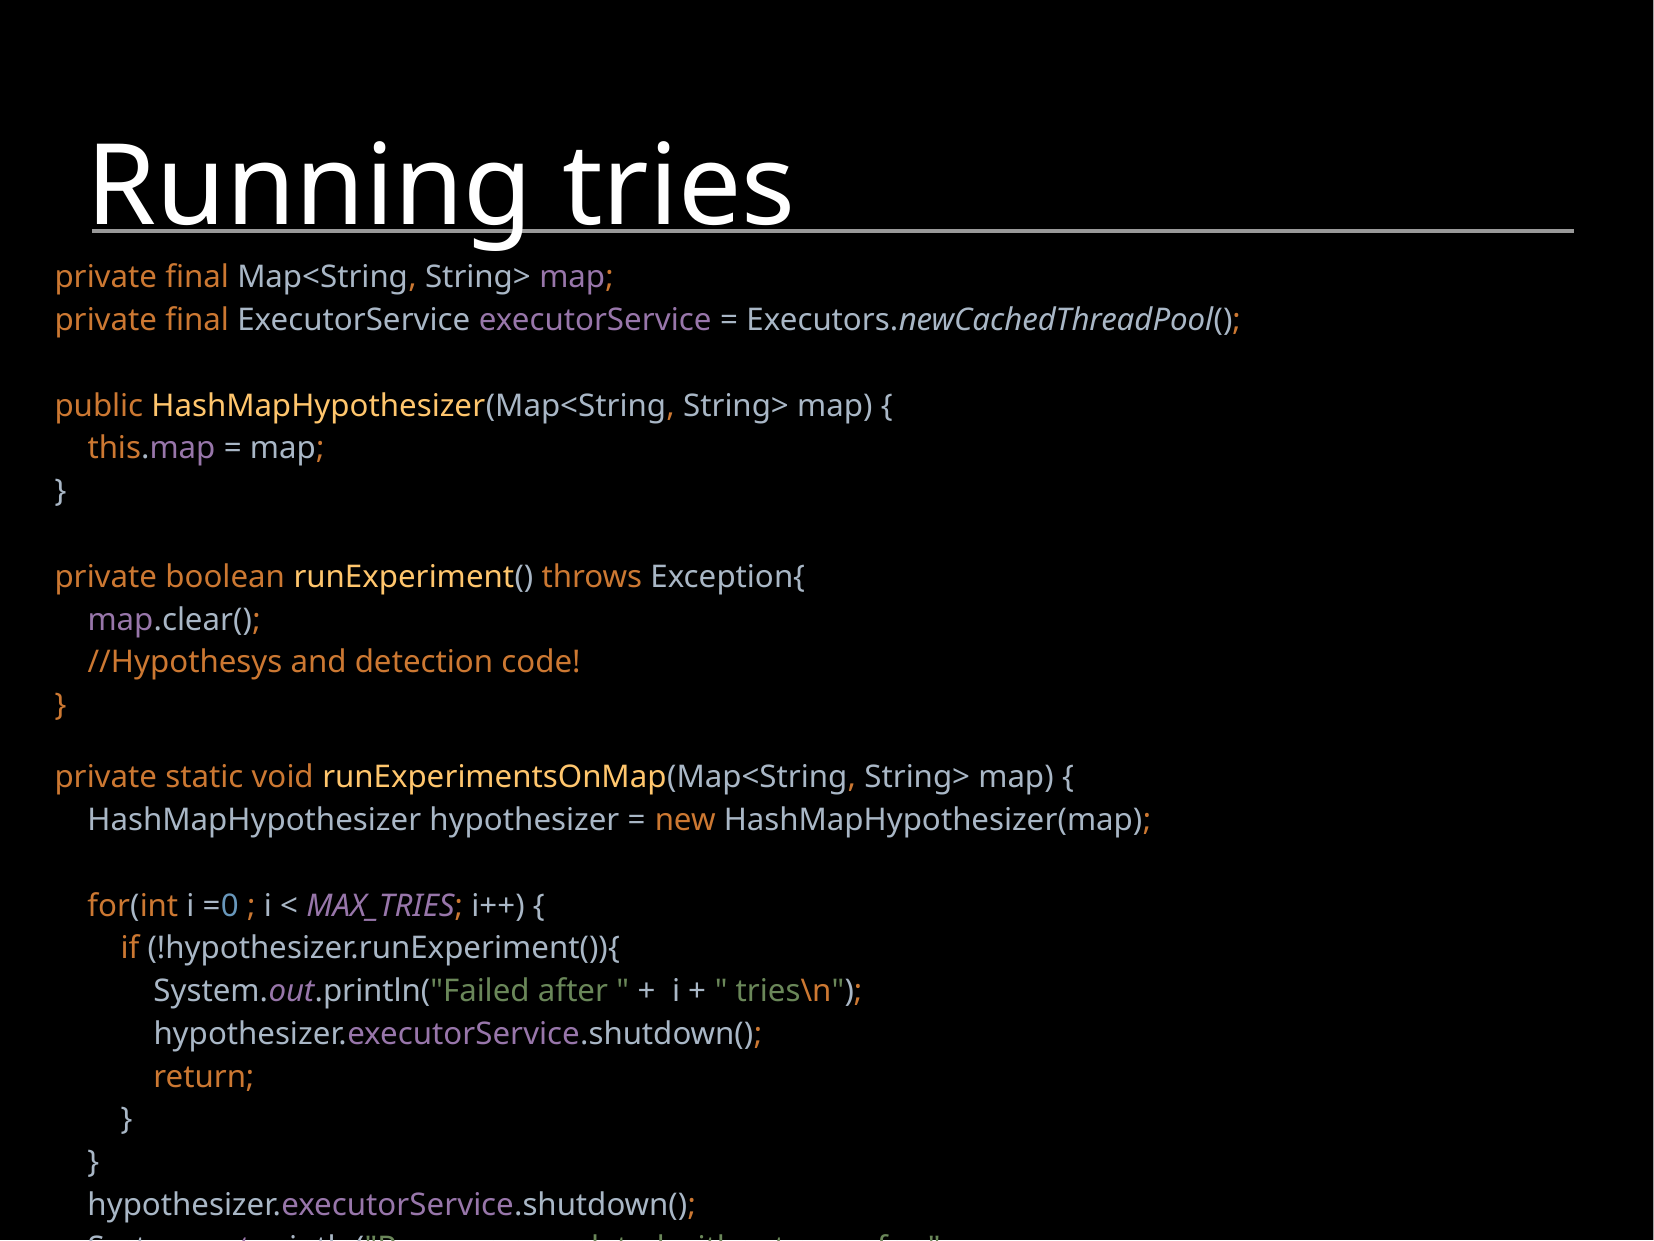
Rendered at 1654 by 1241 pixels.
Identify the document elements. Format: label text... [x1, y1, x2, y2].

title Running tries [86, 112, 1576, 249]
text_box private final Map<String, String> map; private final ExecutorService executorService = Executors.newCachedThreadPool(); public HashMapHypothesizer(Map<String, String> map) { this.map = map; } private boolean runExperiment() throws Exception{ map.clear(); //Hypothesys and detection code! } private static void runExperimentsOnMap(Map<String, String> map) { HashMapHypothesizer hypothesizer = new HashMapHypothesizer(map); for(int i =0 ; i < MAX_TRIES; i++) { if (!hypothesizer.runExperiment()){ System.out.println("Failed after " + i + " tries\n"); hypothesizer.executorService.shutdown(); return; } } hypothesizer.executorService.shutdown(); System.out.println("Run was completed without error for " + MAX_TRIES + " # of experiment tries \n"); } [39, 247, 1571, 1194]
